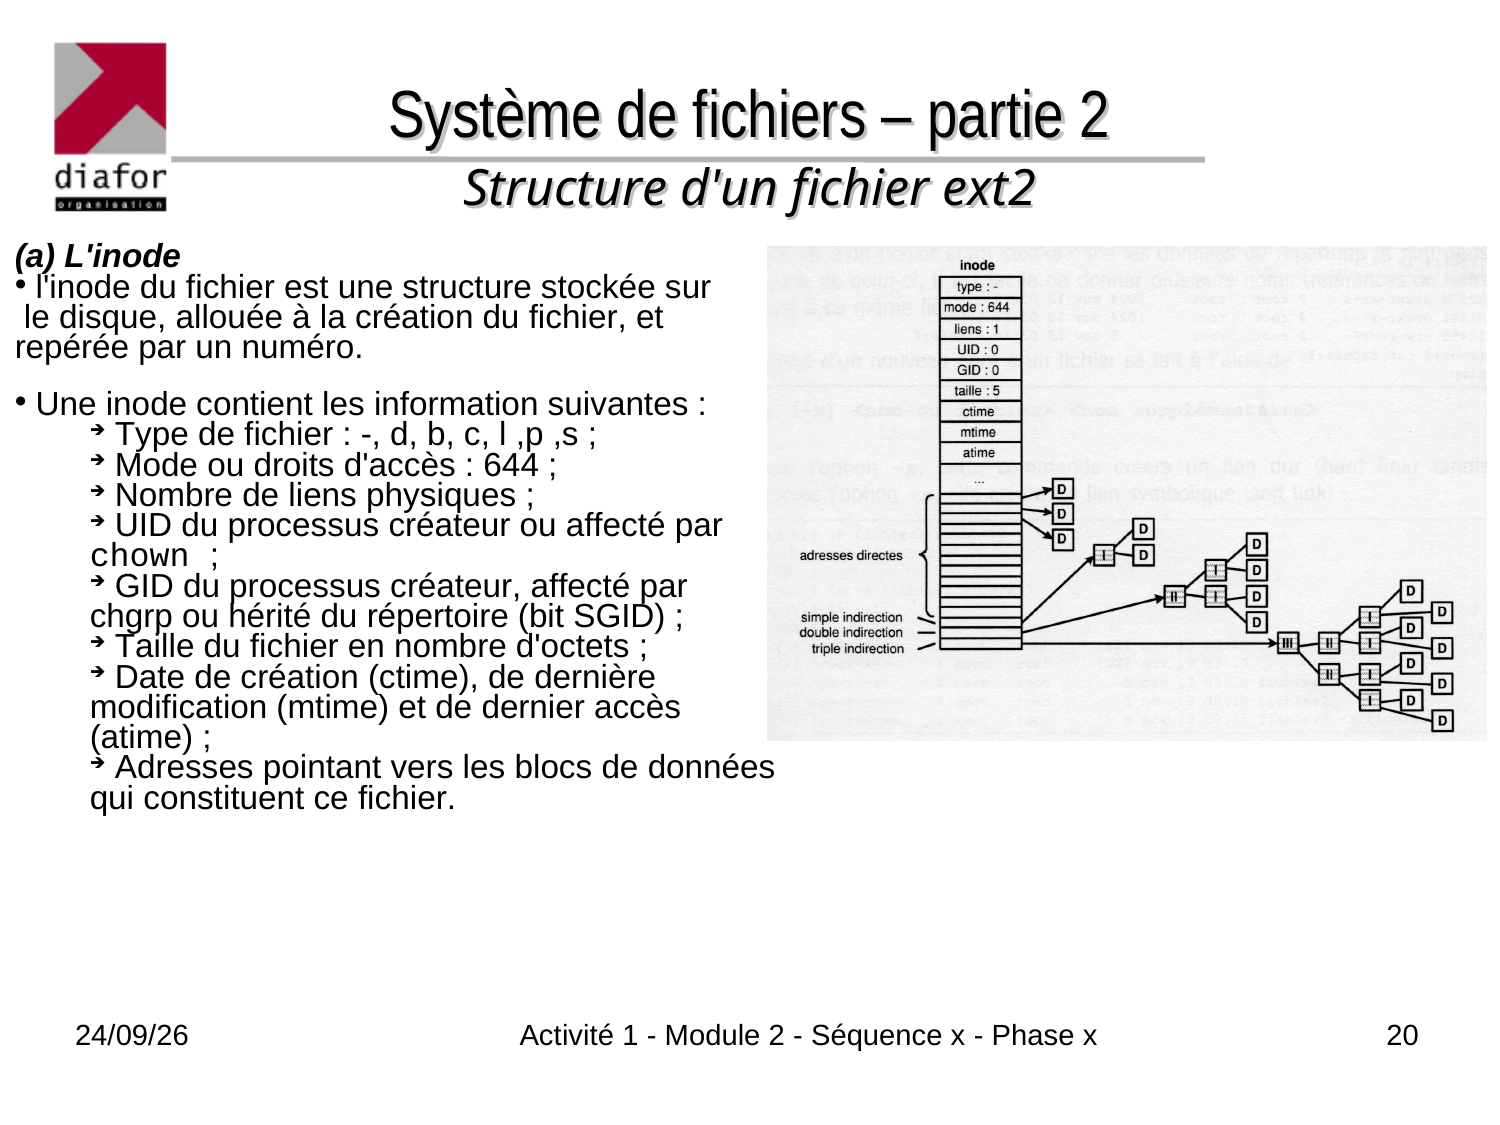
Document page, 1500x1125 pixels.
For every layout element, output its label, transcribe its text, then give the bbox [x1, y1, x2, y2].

picture [53, 42, 168, 213]
picture [767, 246, 1487, 741]
title Système de fichiers – partie 2 Structure d'un fichier ext2 [75, 45, 1426, 250]
text_box Une inode contient les information suivantes : Type de fichier : -, d, b, c, l ,p ,s ; Mode ou droits d'accès : 644 ; Nombre de liens physiques ; UID du processus créateur ou affecté par chown ; GID du processus créateur, affecté par chgrp ou hérité du répertoire (bit SGID) ; Taille du fichier en nombre d'octets ; Date de création (ctime), de dernière modification (mtime) et de dernier accès (atime) ; Adresses pointant vers les blocs de données qui constituent ce fichier. [0, 383, 801, 823]
text_box (a) L'inode l'inode du fichier est une structure stockée sur le disque, allouée à la création du fichier, et repérée par un numéro. [0, 236, 728, 373]
